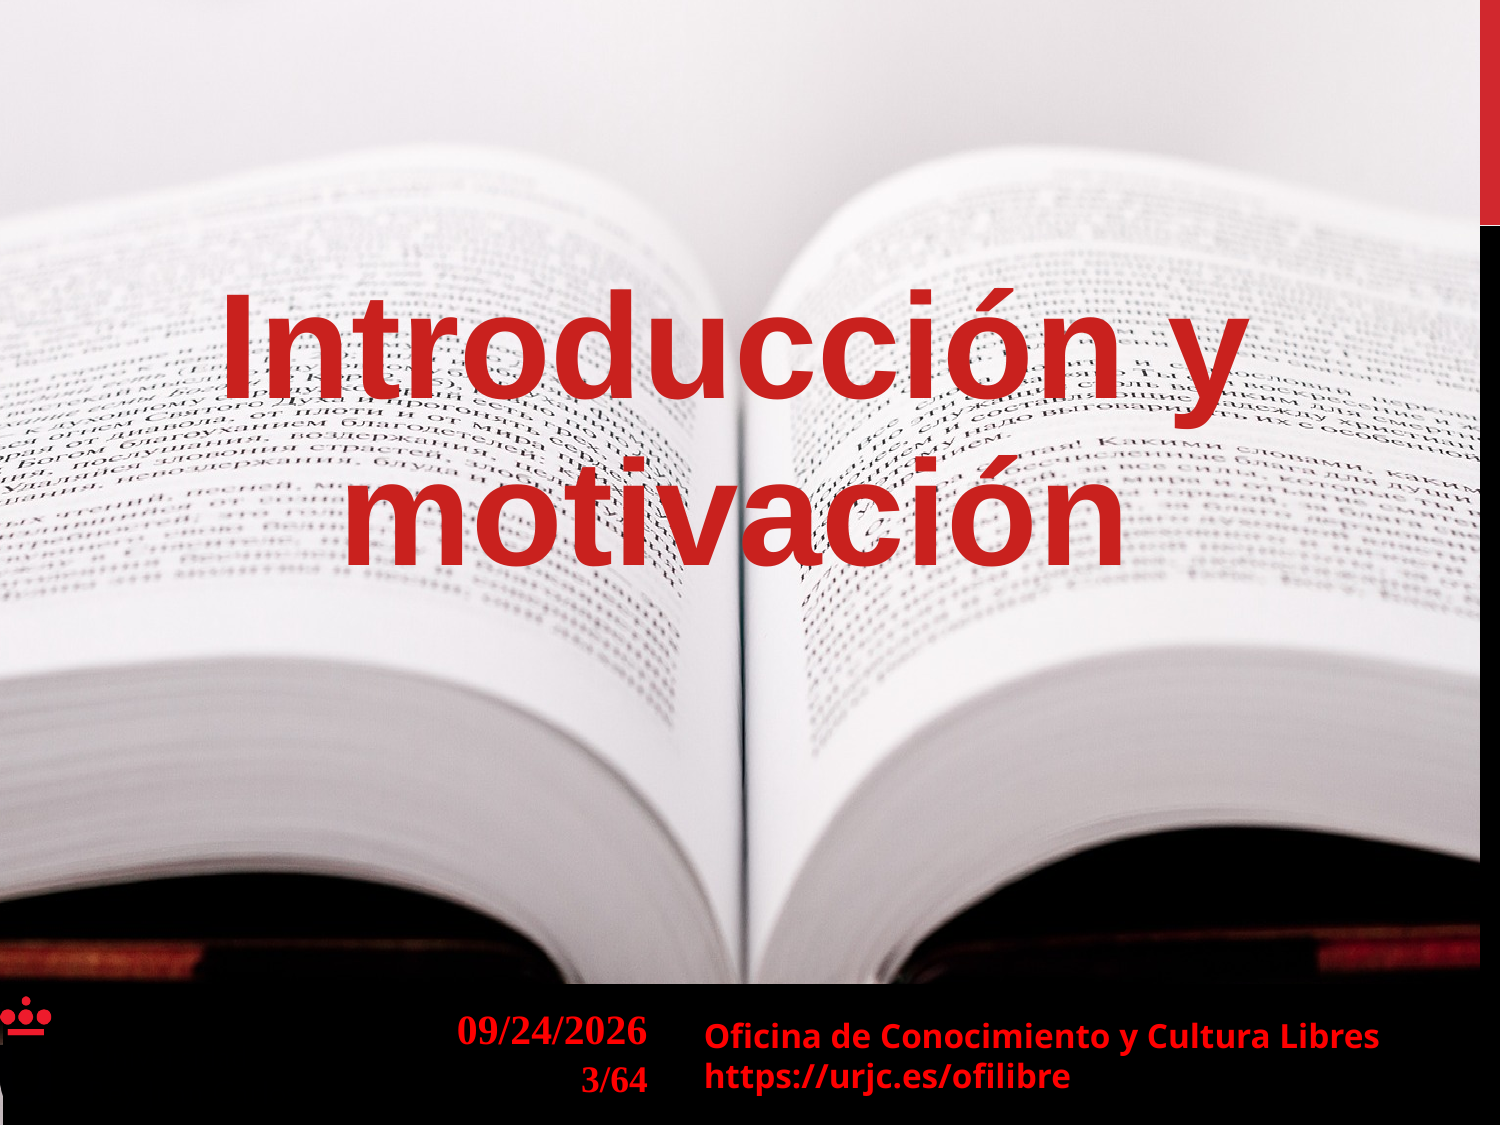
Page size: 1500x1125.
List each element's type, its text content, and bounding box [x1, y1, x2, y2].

text_box Introducción y motivación [120, 254, 1351, 605]
picture [0, 0, 1500, 1014]
title [75, 285, 1425, 661]
